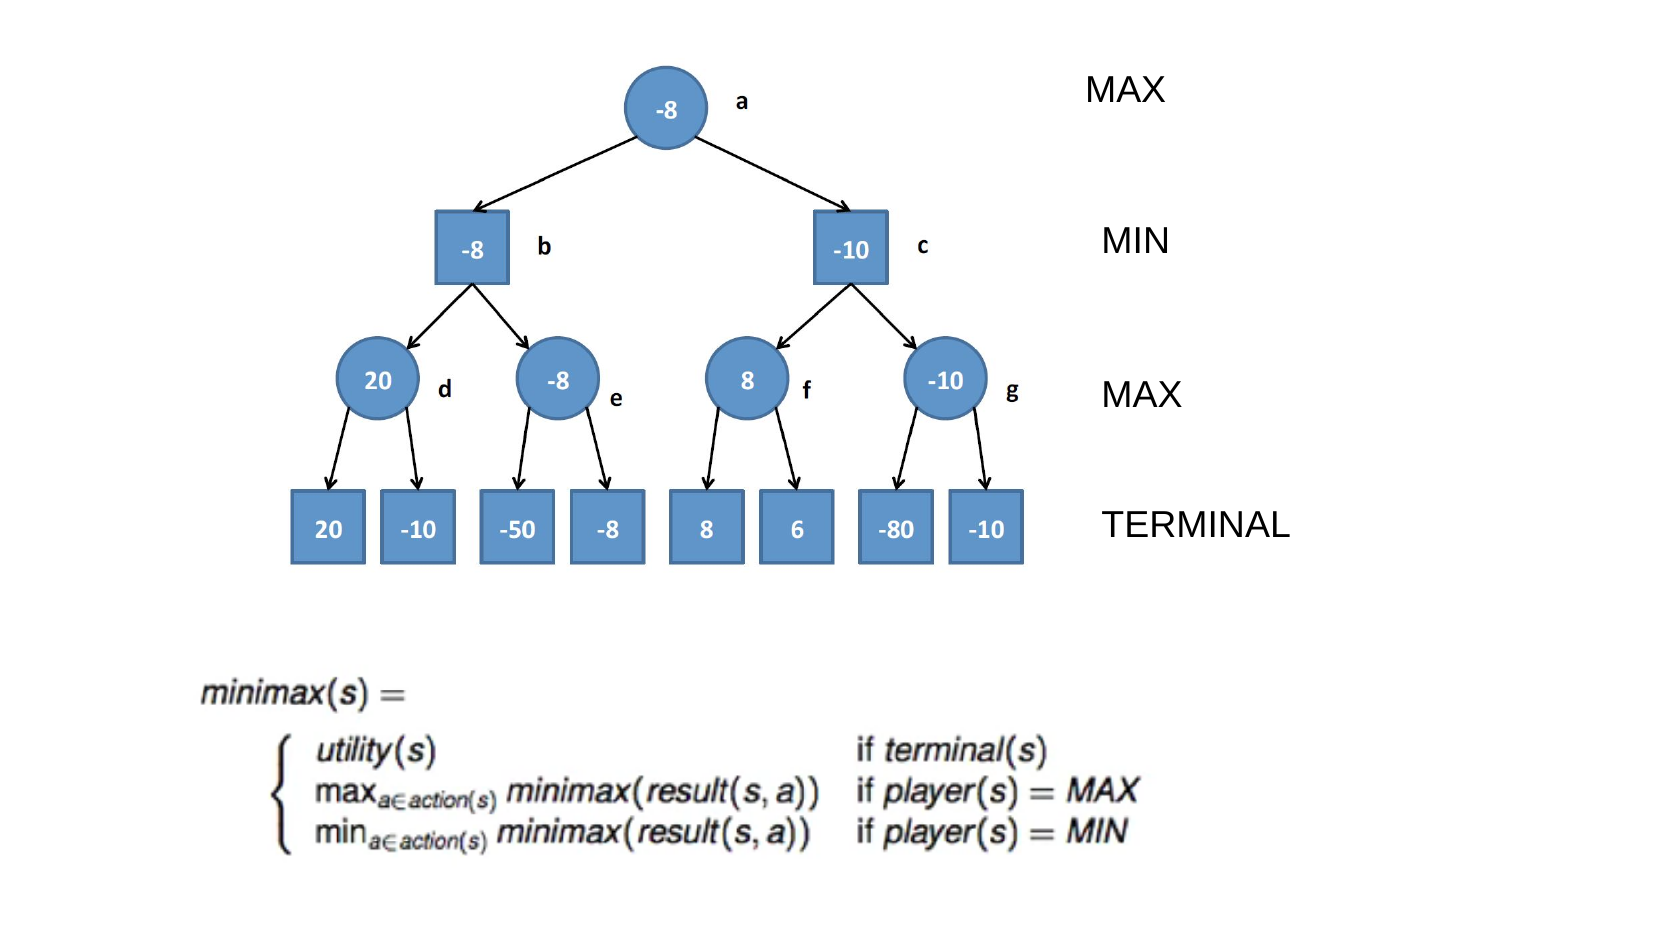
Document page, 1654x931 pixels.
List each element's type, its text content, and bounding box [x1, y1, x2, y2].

picture [266, 47, 1040, 579]
text_box TERMINAL [1086, 496, 1306, 553]
text_box MAX [1086, 366, 1198, 423]
text_box MIN [1086, 212, 1186, 270]
text_box MAX [1070, 61, 1182, 119]
picture [177, 649, 1217, 897]
